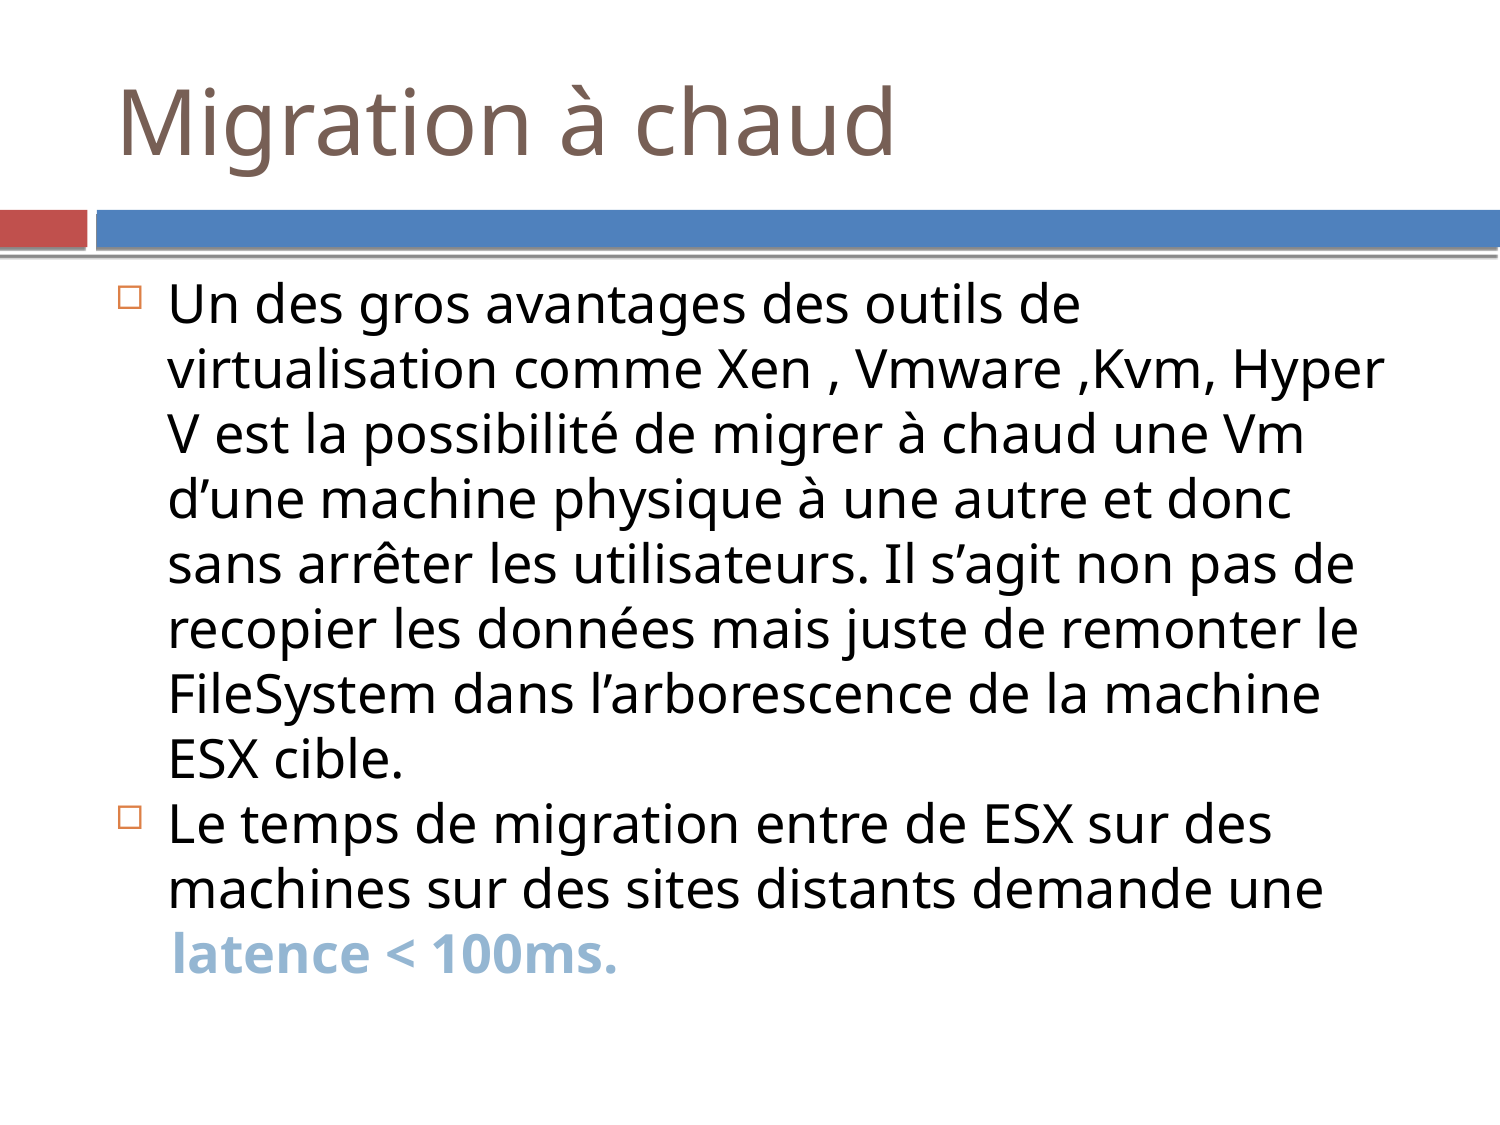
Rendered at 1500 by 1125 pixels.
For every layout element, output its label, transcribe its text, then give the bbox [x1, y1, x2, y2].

text_box Migration à chaud [100, 37, 1438, 200]
text_box Un des gros avantages des outils de virtualisation comme Xen , Vmware ,Kvm, Hyper V est la possibilité de migrer à chaud une Vm d’une machine physique à une autre et donc sans arrêter les utilisateurs. Il s’agit non pas de recopier les données mais juste de remonter le FileSystem dans l’arborescence de la machine ESX cible. Le temps de migration entre de ESX sur des machines sur des sites distants demande une latence < 100ms. [100, 262, 1438, 1000]
